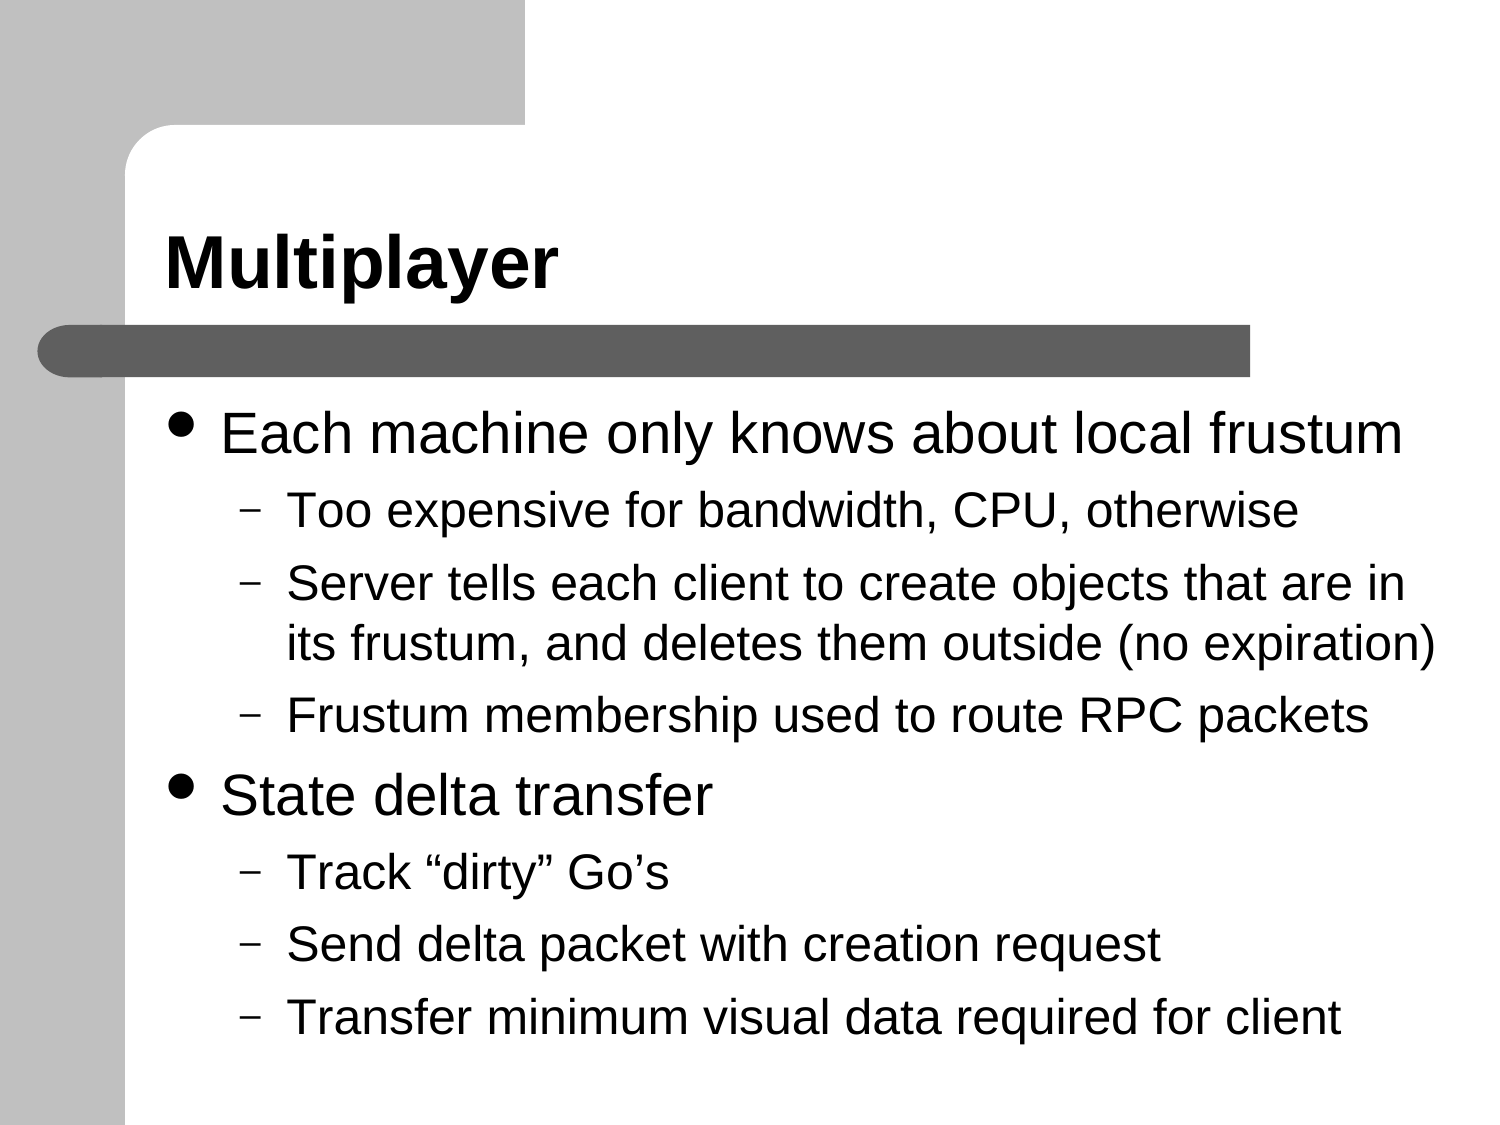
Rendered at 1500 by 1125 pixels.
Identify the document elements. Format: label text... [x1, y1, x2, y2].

title Multiplayer [149, 124, 1463, 313]
list Each machine only knows about local frustum Too expensive for bandwidth, CPU, otherwise Server tells each client to create objects that are in its frustum, and deletes them outside (no expiration) Frustum membership used to route RPC packets State delta transfer Track “dirty” Go’s Send delta packet with creation request Transfer minimum visual data required for client [149, 387, 1463, 1053]
